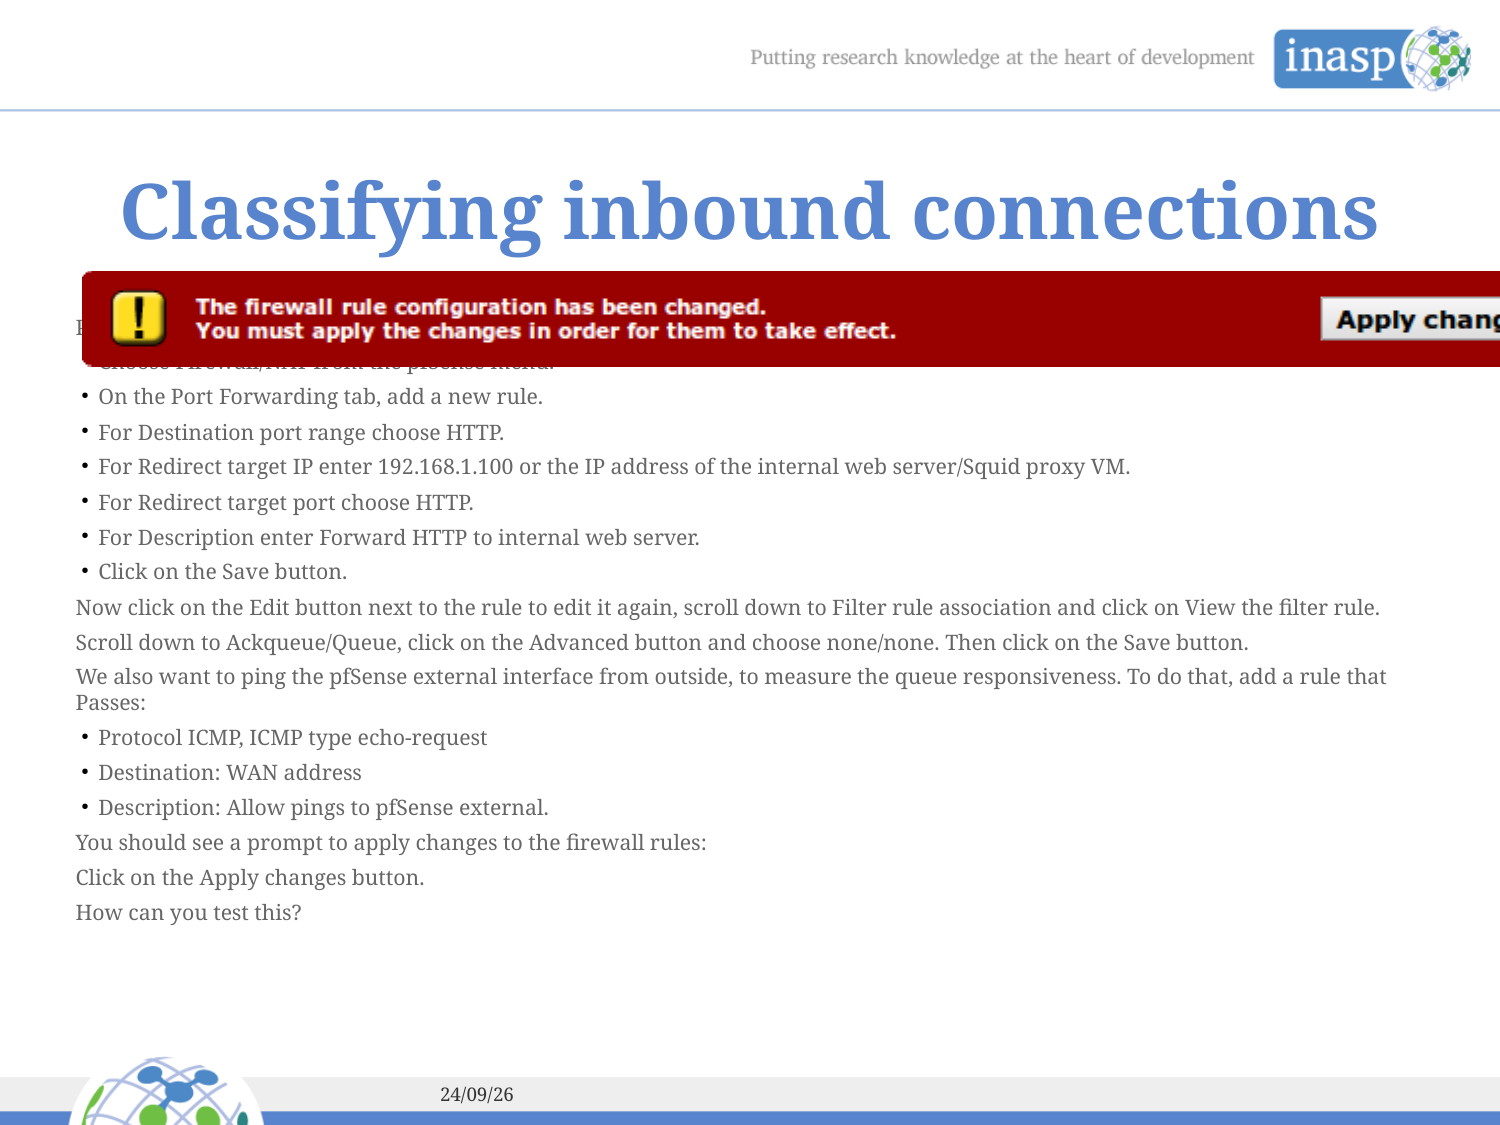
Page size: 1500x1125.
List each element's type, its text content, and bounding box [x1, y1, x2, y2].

title Classifying inbound connections [75, 129, 1426, 313]
list Put a large file on the internal web server (Squid proxy VM). Add a port forwarding rule in pfSense, classifying traffic as HTTP: Choose Firewall/NAT from the pfSense menu. On the Port Forwarding tab, add a new rule. For Destination port range choose HTTP. For Redirect target IP enter 192.168.1.100 or the IP address of the internal web server/Squid proxy VM. For Redirect target port choose HTTP. For Description enter Forward HTTP to internal web server. Click on the Save button. Now click on the Edit button next to the rule to edit it again, scroll down to Filter rule association and click on View the filter rule. Scroll down to Ackqueue/Queue, click on the Advanced button and choose none/none. Then click on the Save button. We also want to ping the pfSense external interface from outside, to measure the queue responsiveness. To do that, add a rule that Passes: Protocol ICMP, ICMP type echo-request Destination: WAN address Description: Allow pings to pfSense external. You should see a prompt to apply changes to the firewall rules: Click on the Apply changes button. How can you test this? [75, 313, 1426, 967]
picture [0, 0, 1500, 1125]
